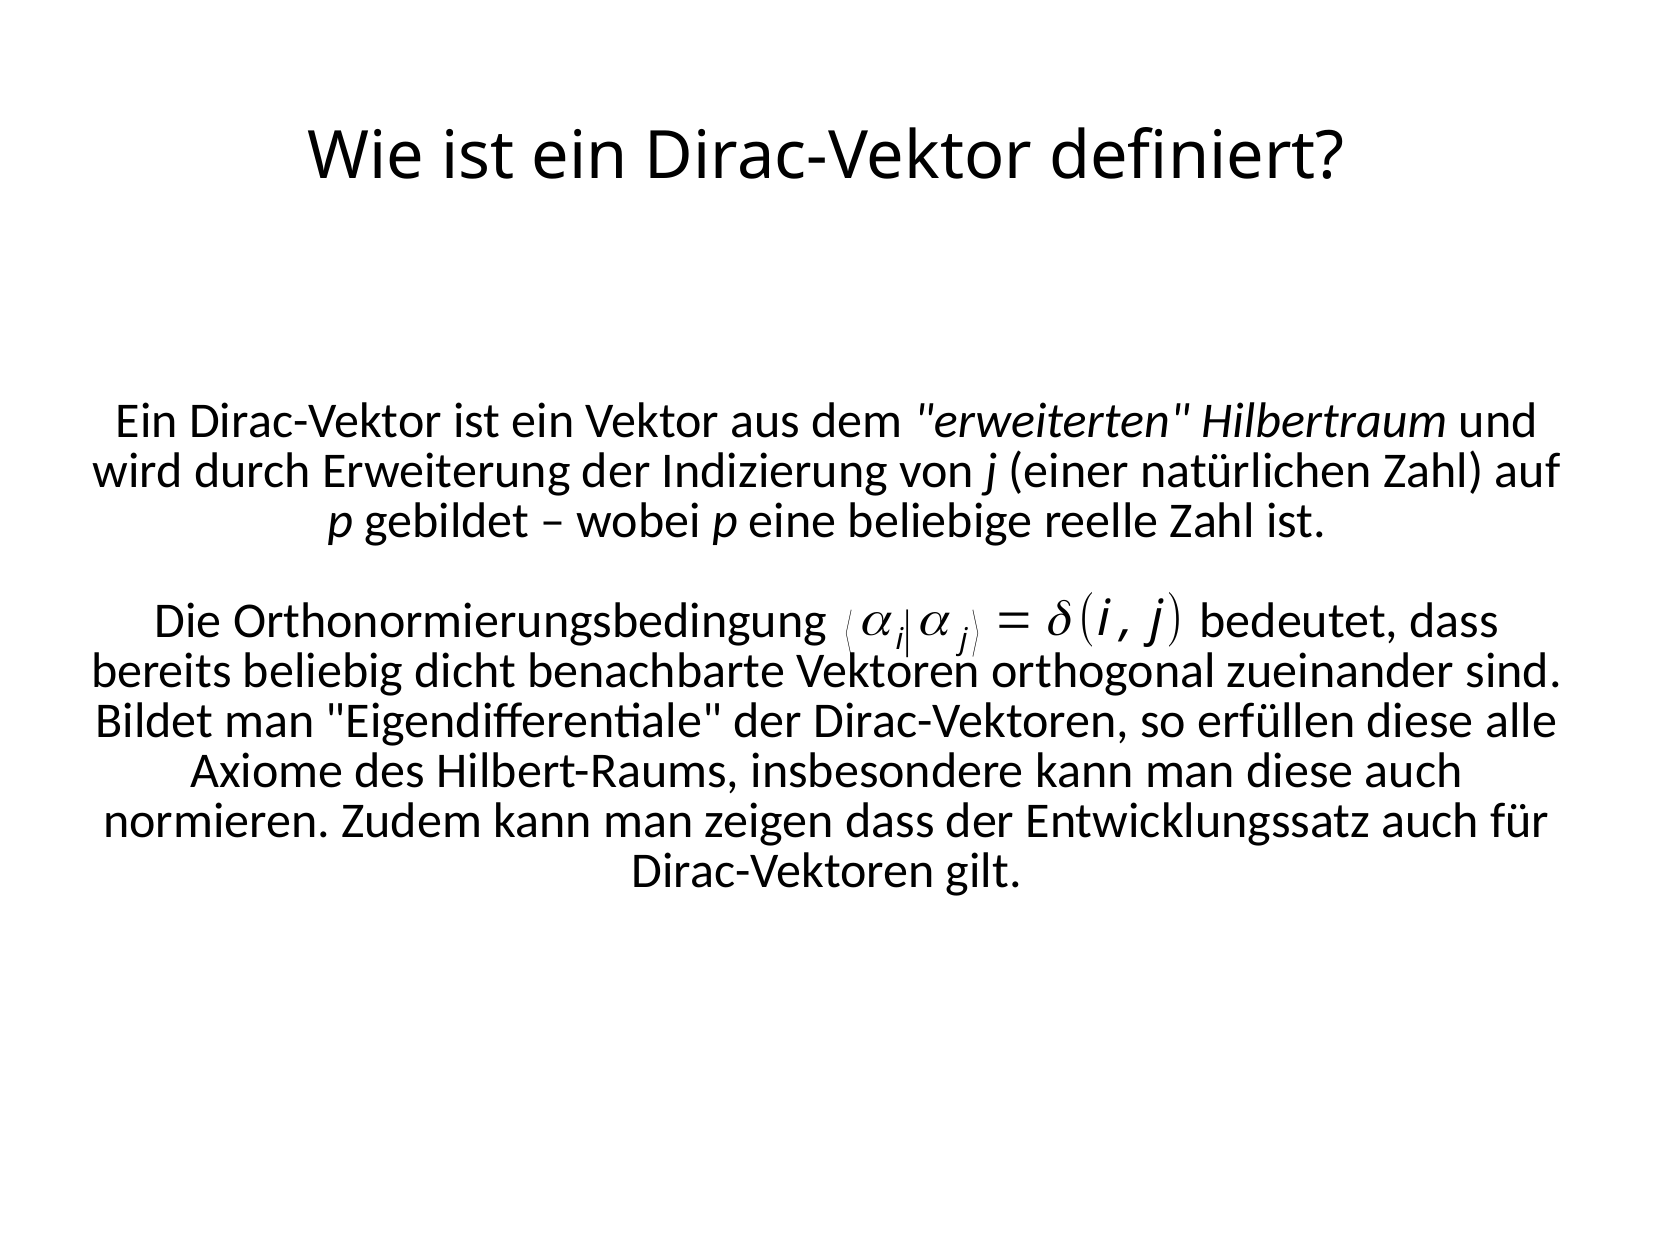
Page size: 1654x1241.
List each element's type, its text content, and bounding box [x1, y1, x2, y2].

chart [837, 588, 1190, 660]
title Wie ist ein Dirac-Vektor definiert? [82, 49, 1571, 257]
subtitle Ein Dirac-Vektor ist ein Vektor aus dem "erweiterten" Hilbertraum und wird durch Erweiterung der Indizierung von j (einer natürlichen Zahl) auf p gebildet – wobei p eine beliebige reelle Zahl ist. Die Orthonormierungsbedingung bedeutet, dass bereits beliebig dicht benachbarte Vektoren orthogonal zueinander sind. Bildet man "Eigendifferentiale" der Dirac-Vektoren, so erfüllen diese alle Axiome des Hilbert-Raums, insbesondere kann man diese auch normieren. Zudem kann man zeigen dass der Entwicklungssatz auch für Dirac-Vektoren gilt. [82, 290, 1571, 1010]
